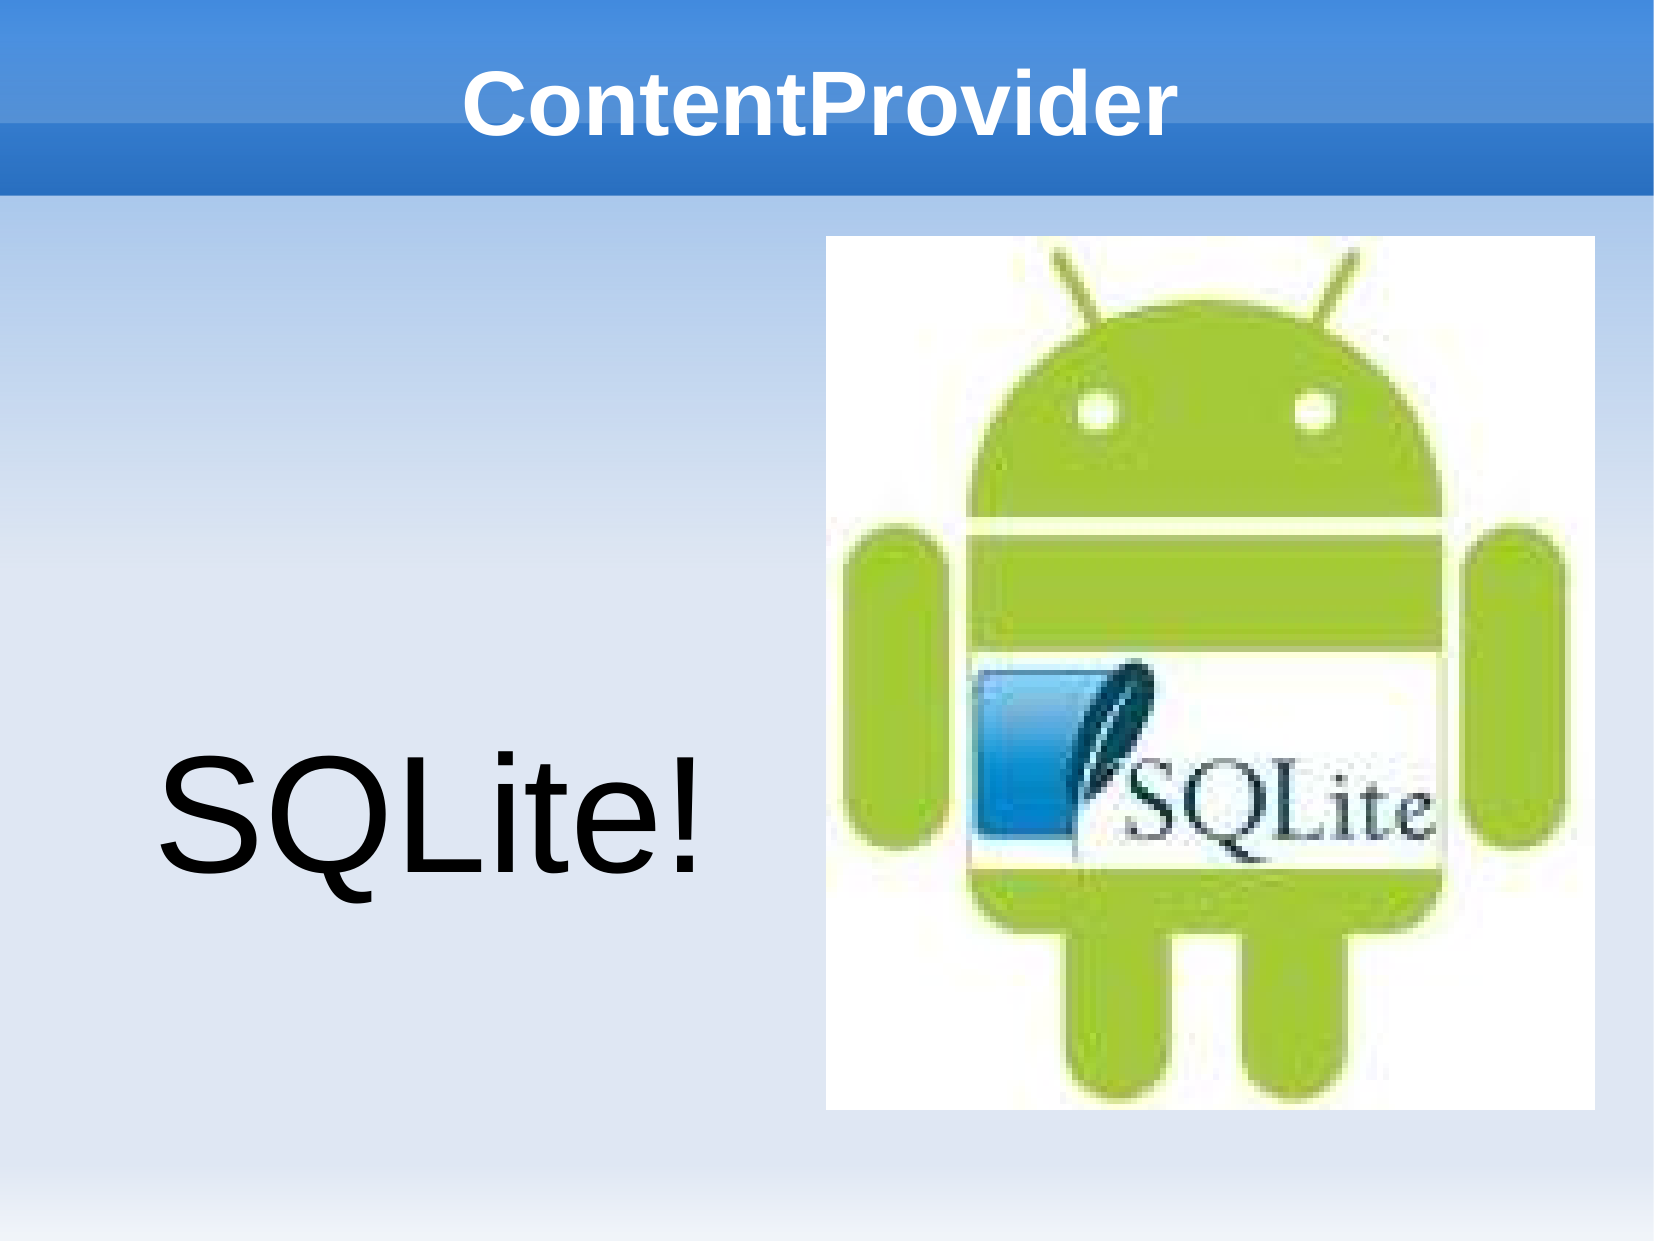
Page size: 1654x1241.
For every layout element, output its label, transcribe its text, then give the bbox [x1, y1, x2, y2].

title ContentProvider [76, 0, 1565, 208]
picture [0, 0, 1654, 1241]
list SQLite! [82, 290, 826, 1109]
